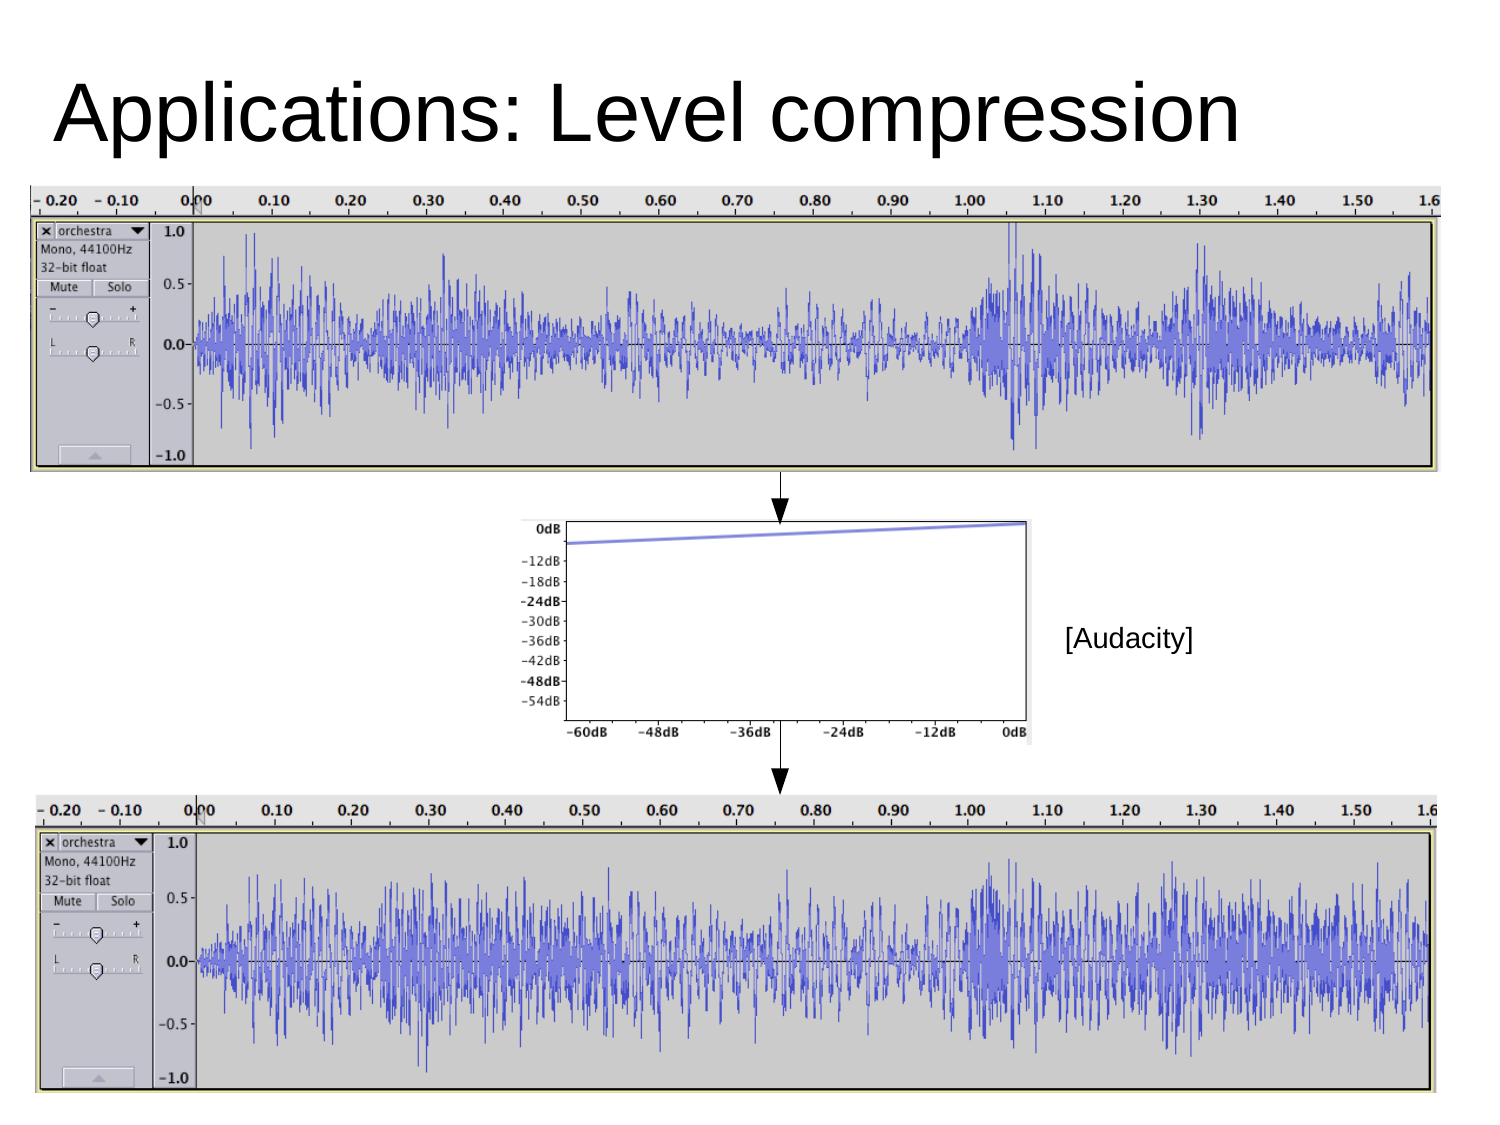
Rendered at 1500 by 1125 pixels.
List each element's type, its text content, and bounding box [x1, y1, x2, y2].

title Applications: Level compression [53, 18, 1403, 185]
text_box [Audacity] [1050, 615, 1208, 663]
picture [521, 519, 1032, 745]
picture [30, 185, 1441, 472]
picture [35, 794, 1437, 1093]
